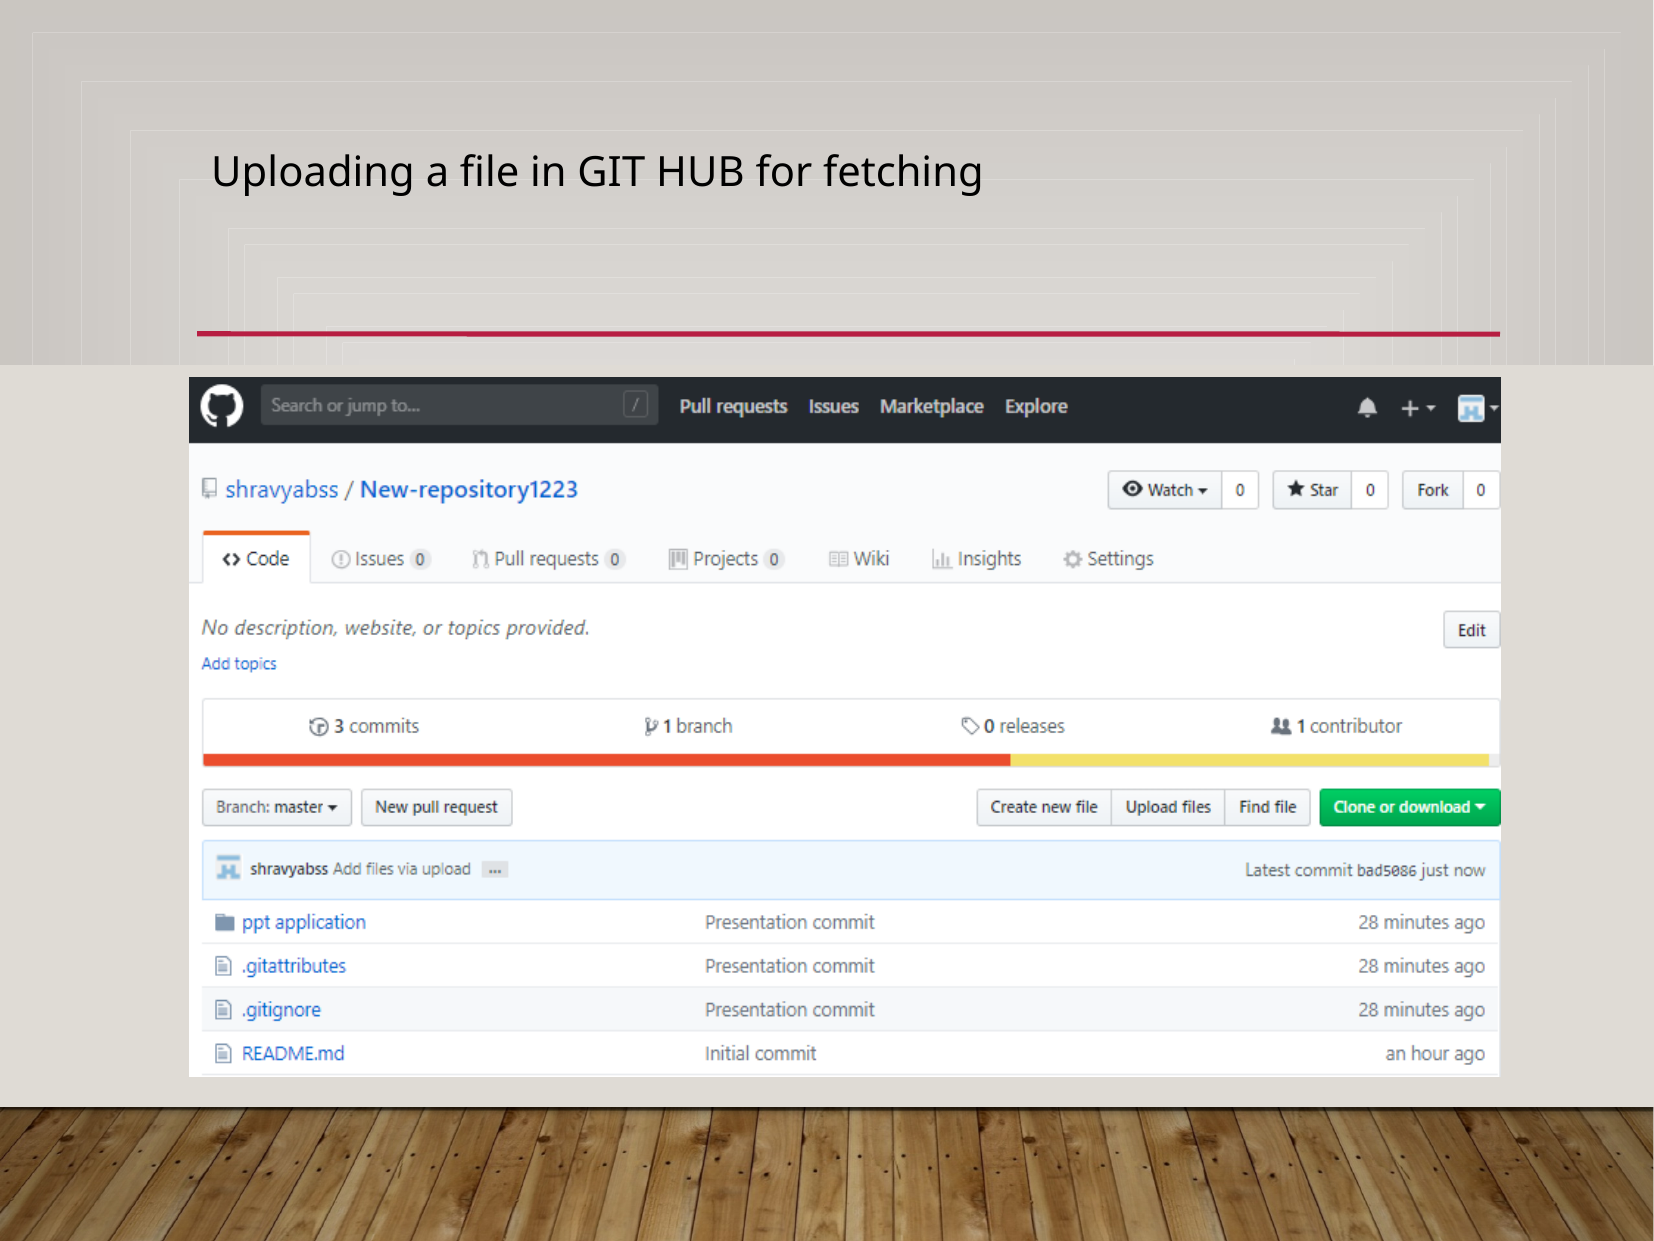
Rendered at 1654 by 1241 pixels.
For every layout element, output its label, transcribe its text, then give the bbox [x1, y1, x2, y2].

title Uploading a file in GIT HUB for fetching [196, 145, 1499, 335]
picture [189, 377, 1501, 1077]
picture [0, 1107, 1654, 1241]
